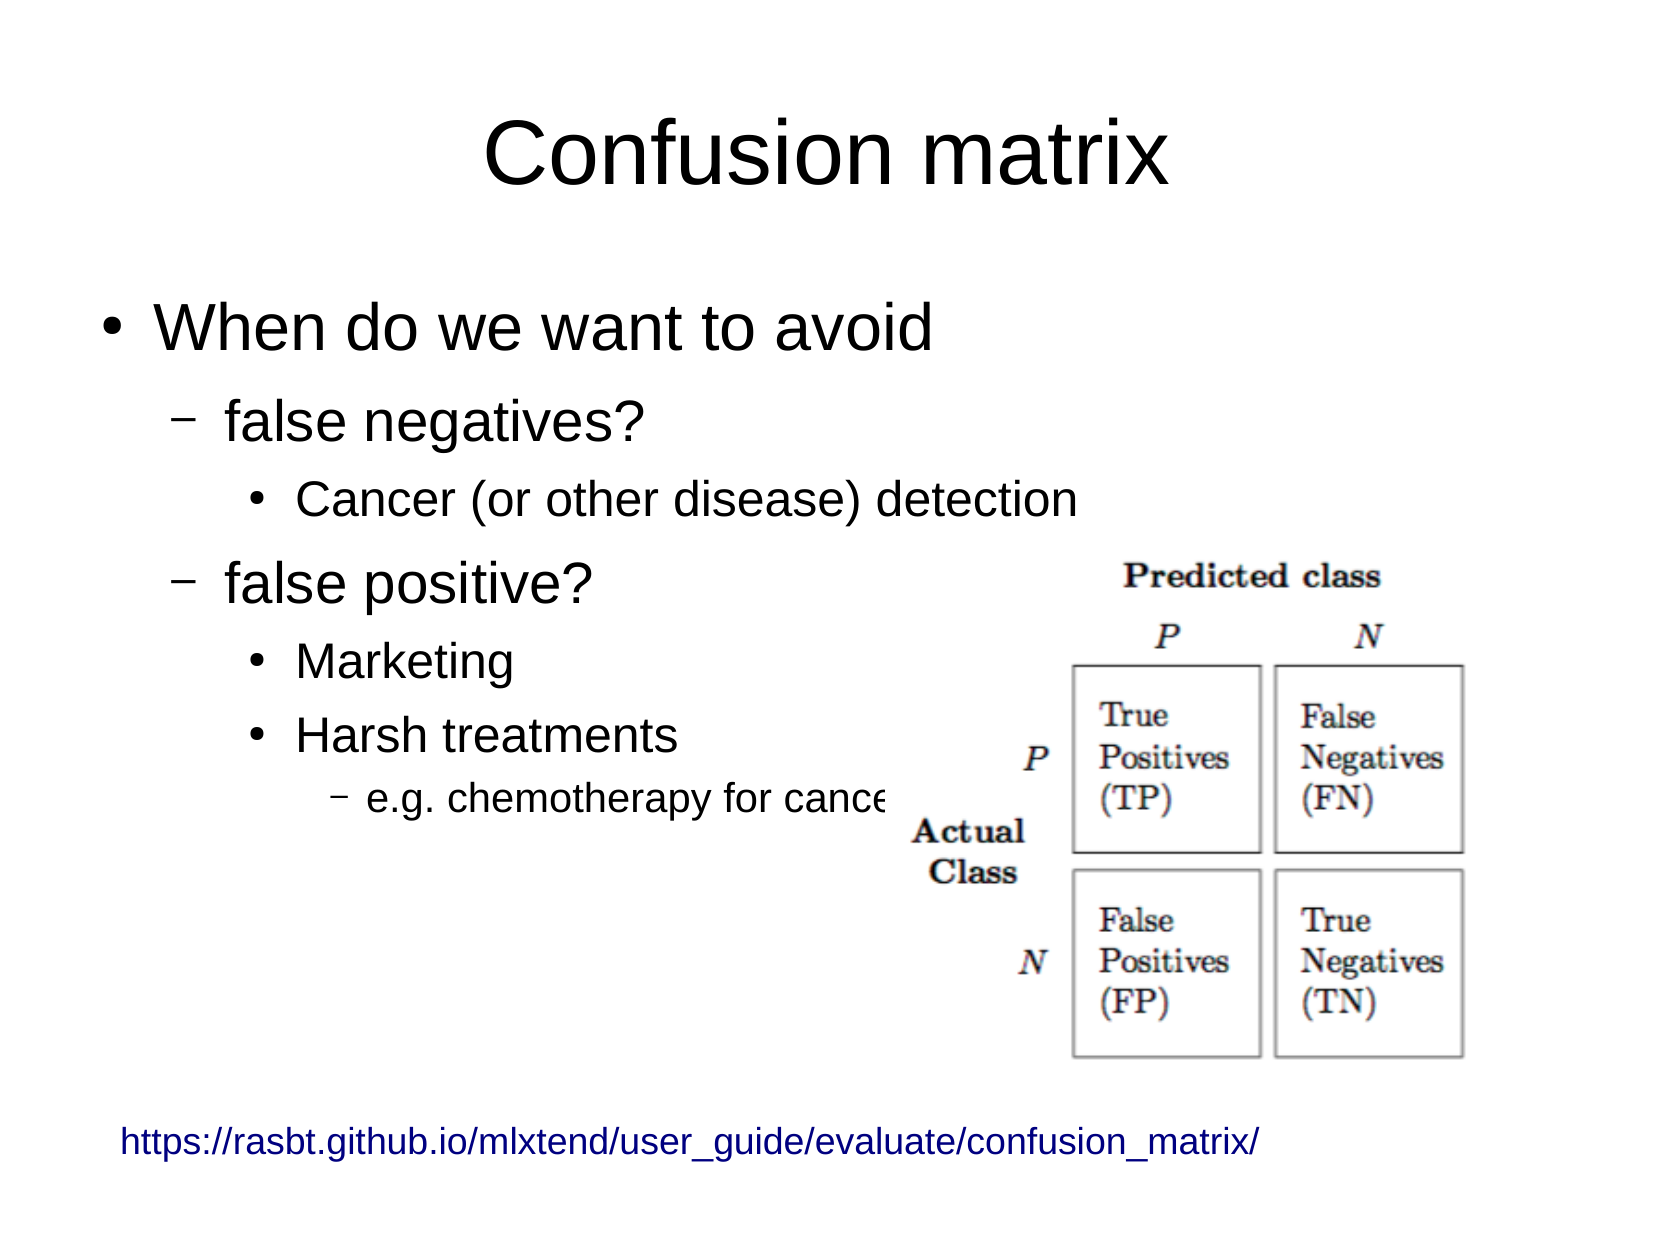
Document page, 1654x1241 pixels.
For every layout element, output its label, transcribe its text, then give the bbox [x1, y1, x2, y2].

picture [885, 547, 1499, 1081]
text_box https://rasbt.github.io/mlxtend/user_guide/evaluate/confusion_matrix/ [105, 1113, 1276, 1171]
title Confusion matrix [82, 49, 1571, 257]
list When do we want to avoid false negatives? Cancer (or other disease) detection false positive? Marketing Harsh treatments e.g. chemotherapy for cancer [82, 290, 1571, 1010]
